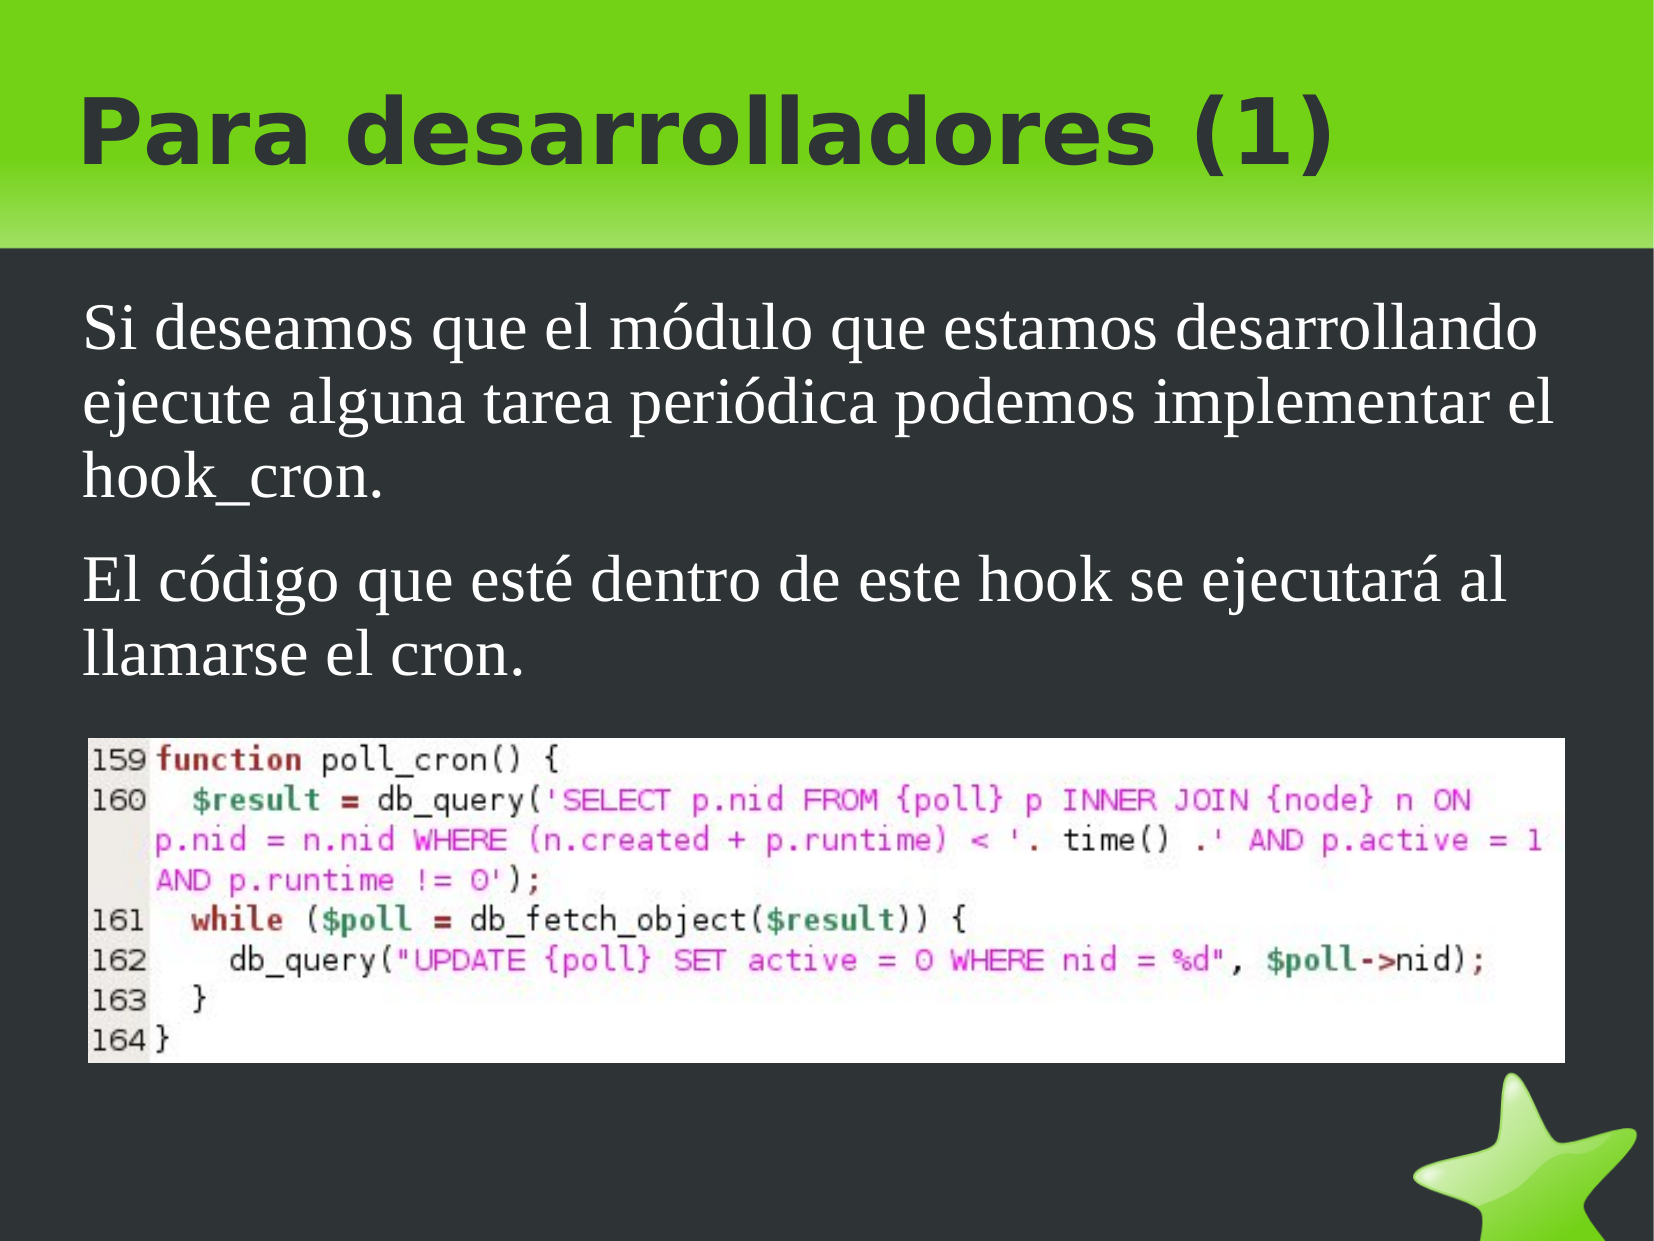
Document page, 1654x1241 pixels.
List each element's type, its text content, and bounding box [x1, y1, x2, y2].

picture [0, 0, 1654, 1241]
title Para desarrolladores (1) [76, 29, 1565, 237]
list Si deseamos que el módulo que estamos desarrollando ejecute alguna tarea periódica podemos implementar el hook_cron. El código que esté dentro de este hook se ejecutará al llamarse el cron. [82, 290, 1571, 1109]
